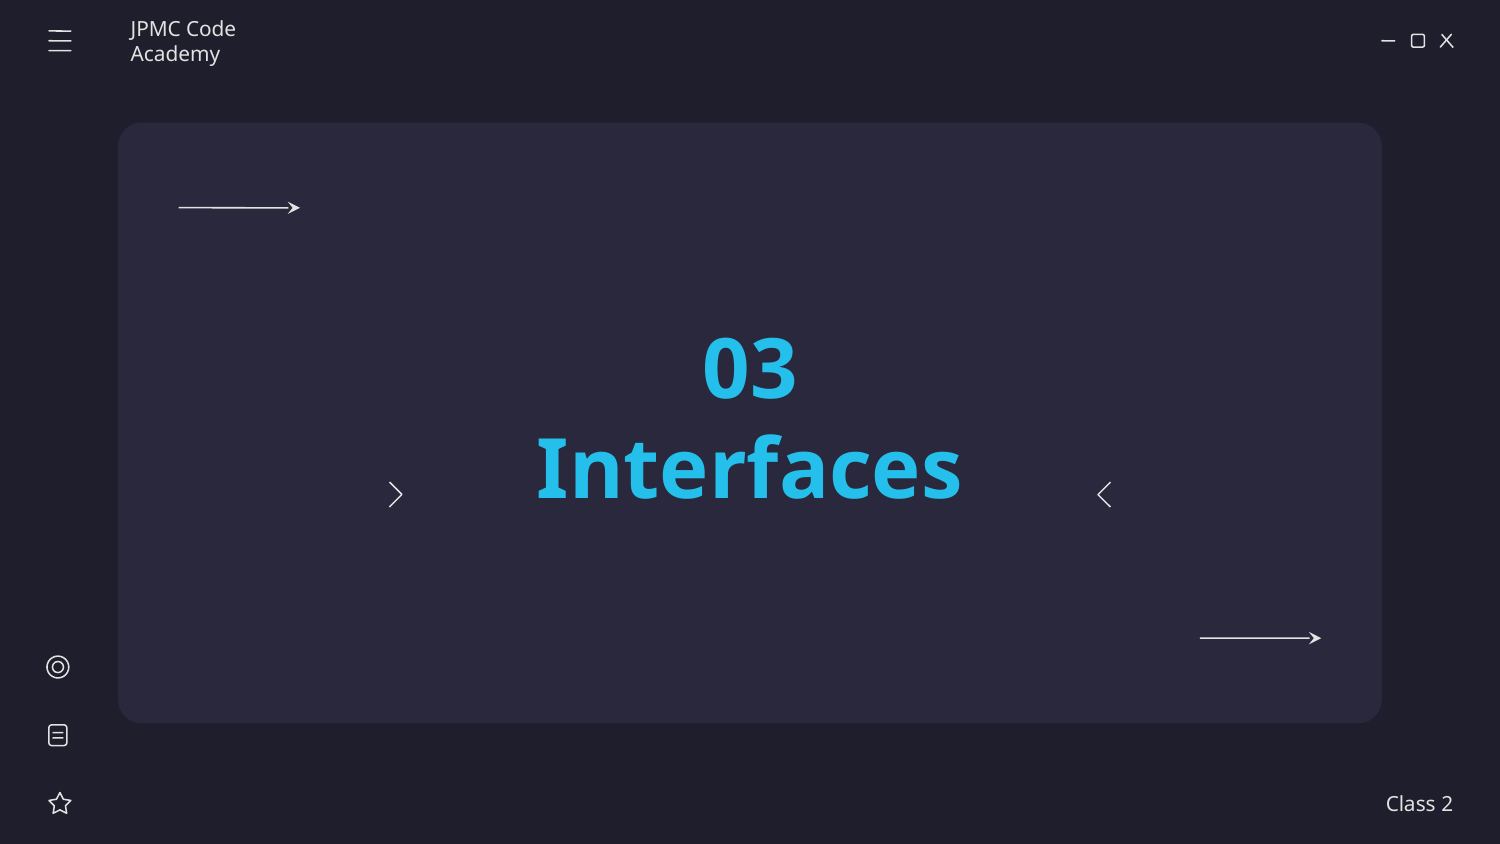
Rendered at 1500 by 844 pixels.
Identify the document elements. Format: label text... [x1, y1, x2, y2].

subtitle Class 2 [1278, 780, 1453, 826]
subtitle JPMC Code Academy [130, 18, 306, 64]
title 03 Interfaces [294, 308, 1206, 522]
